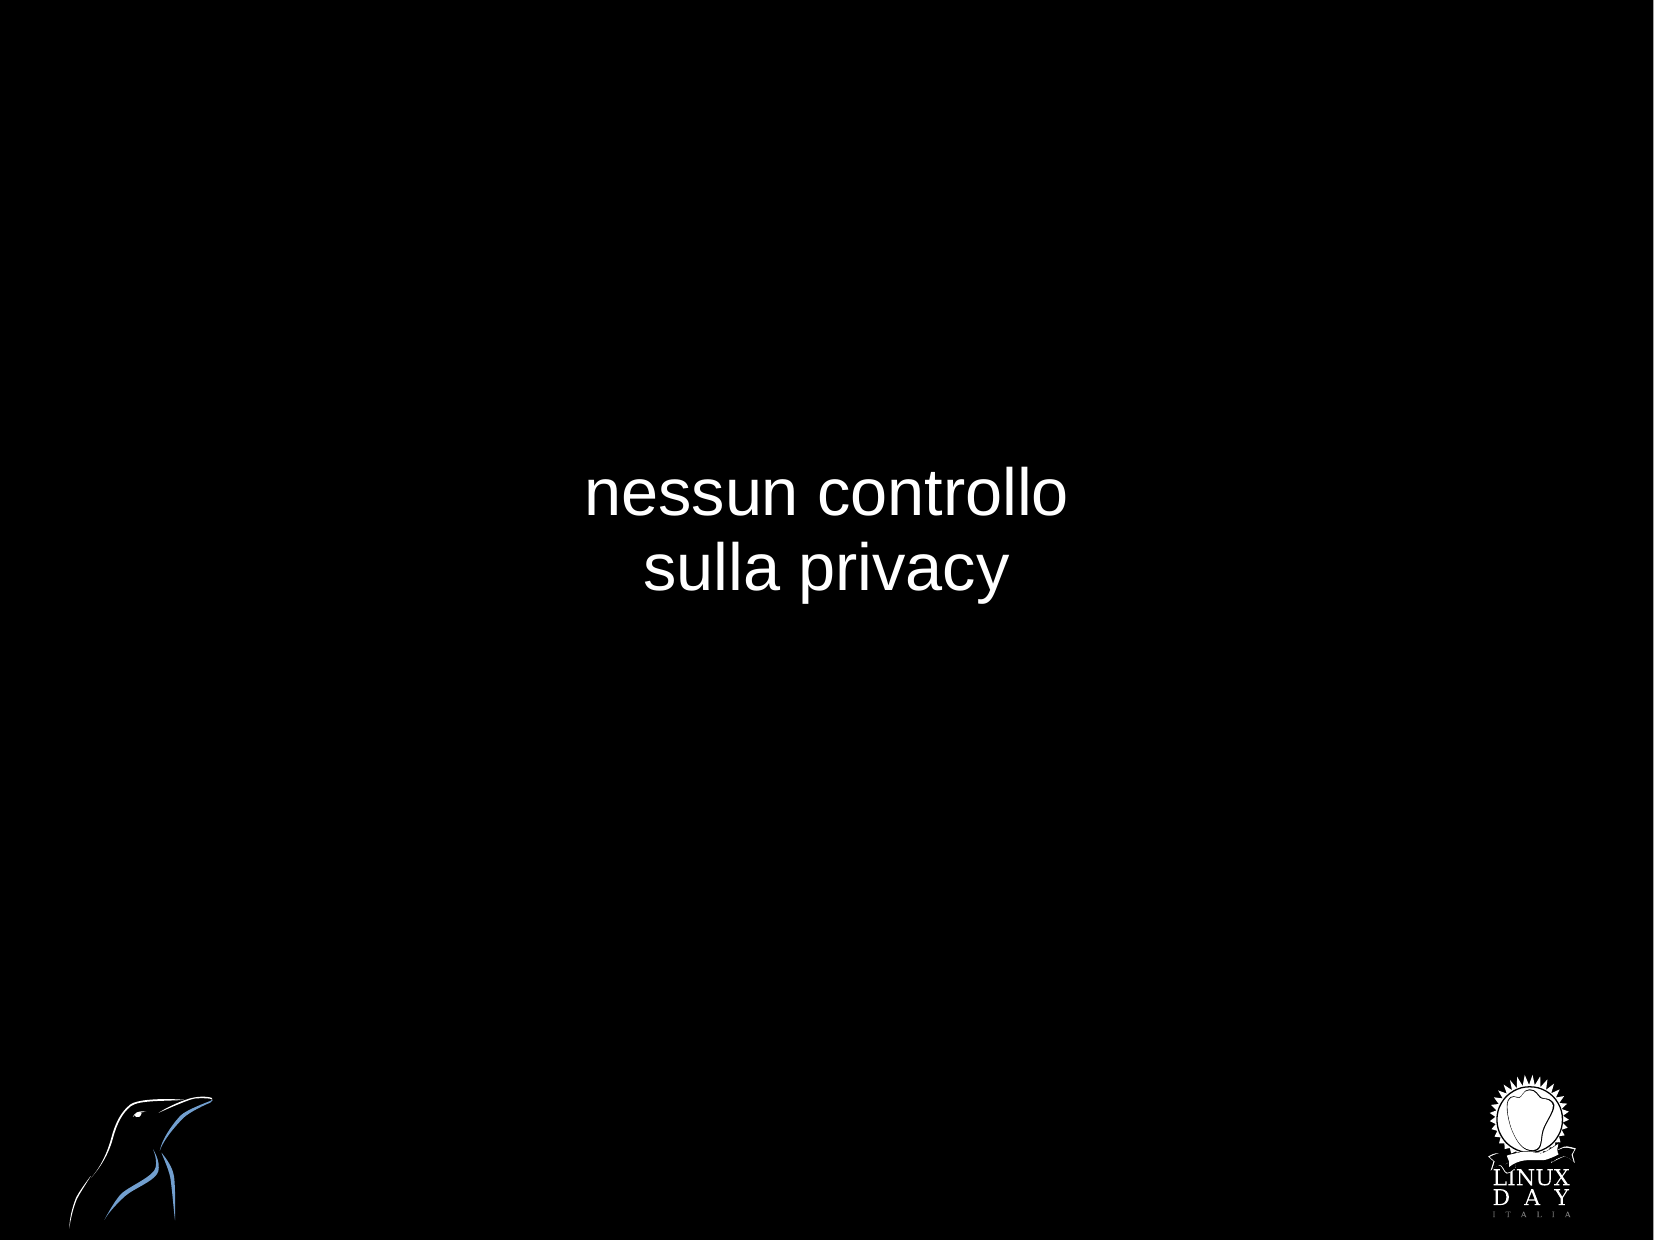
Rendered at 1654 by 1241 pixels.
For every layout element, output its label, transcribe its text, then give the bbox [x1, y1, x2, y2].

subtitle nessun controllo sulla privacy [82, 49, 1571, 1010]
